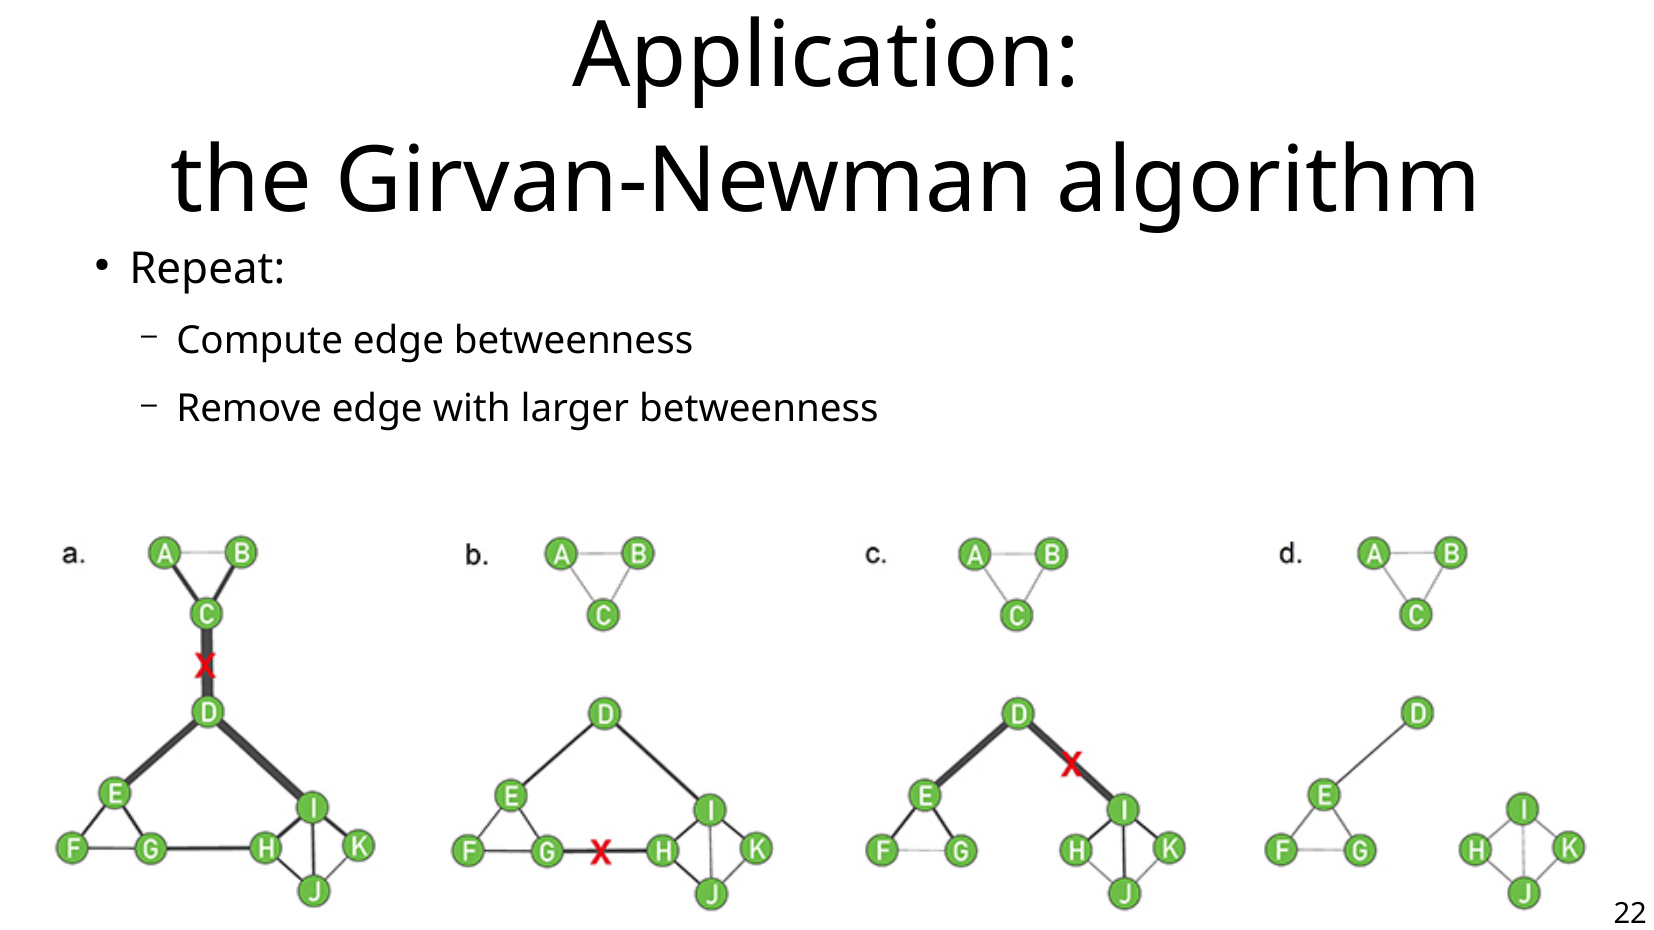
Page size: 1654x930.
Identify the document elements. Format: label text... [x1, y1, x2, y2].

picture [31, 507, 1606, 930]
list Repeat: Compute edge betweenness Remove edge with larger betweenness [82, 236, 1571, 436]
title Application: the Girvan-Newman algorithm [82, 1, 1571, 225]
